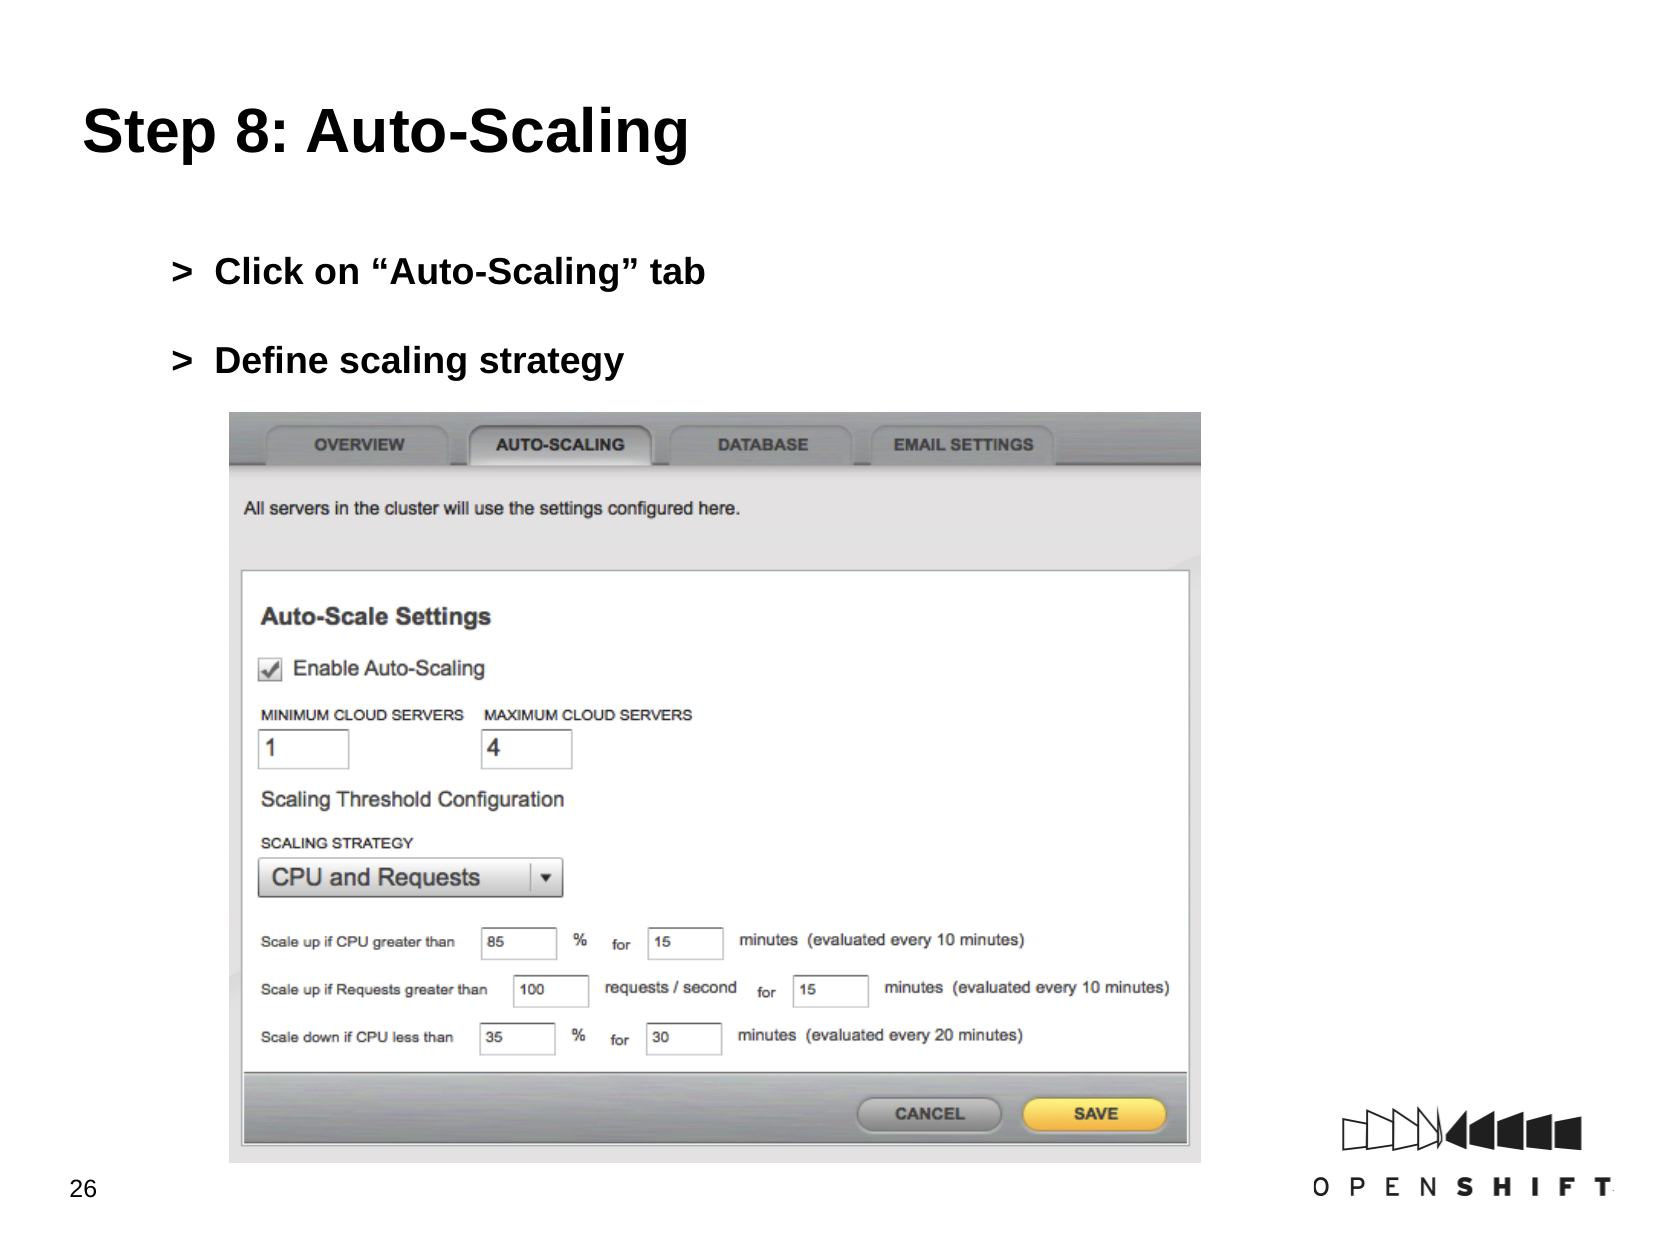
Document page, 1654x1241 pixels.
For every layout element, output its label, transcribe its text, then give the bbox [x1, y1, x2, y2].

picture [229, 412, 1201, 1163]
text_box > Define scaling strategy [156, 331, 640, 389]
picture [1313, 1104, 1614, 1200]
title Step 8: Auto-Scaling [82, 37, 1571, 226]
text_box > Click on “Auto-Scaling” tab [156, 243, 721, 301]
